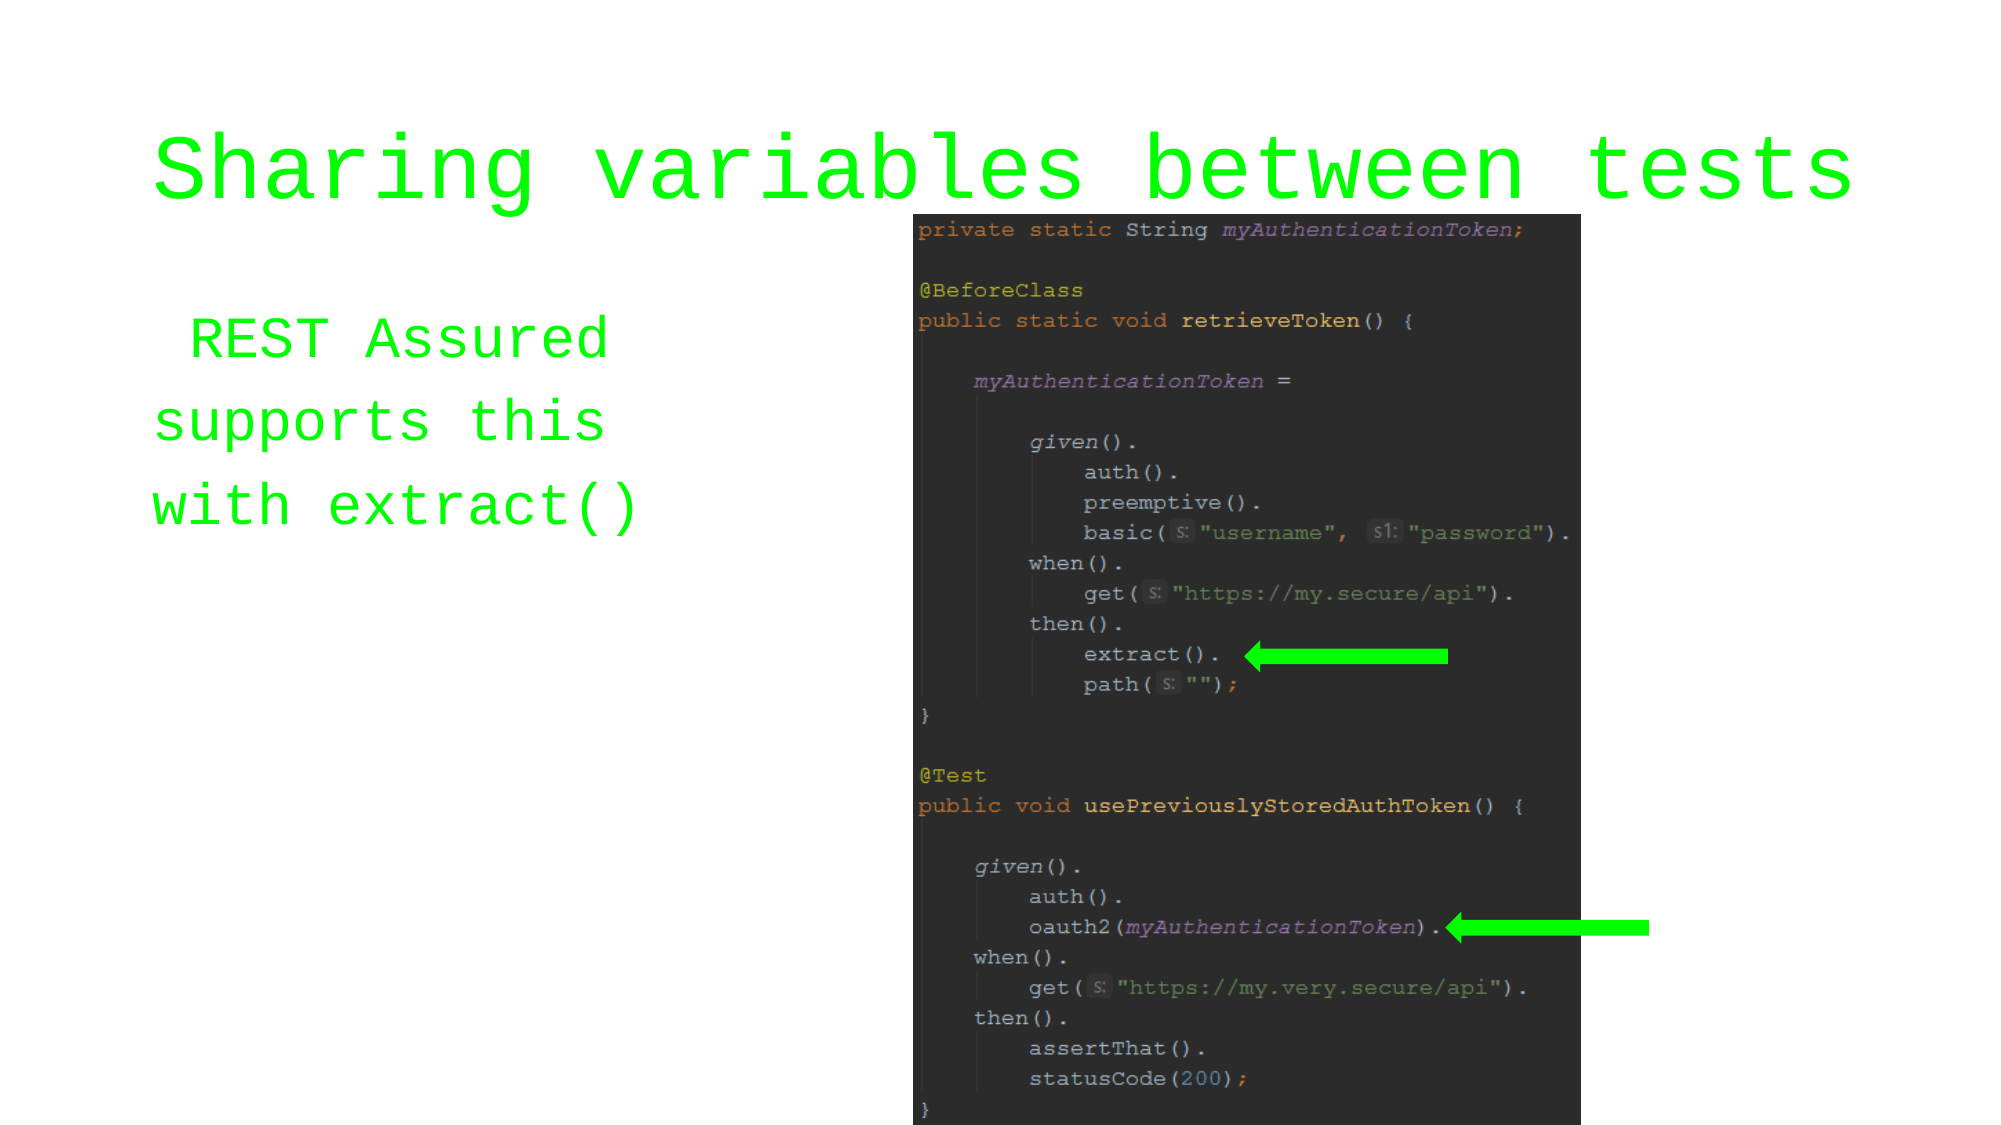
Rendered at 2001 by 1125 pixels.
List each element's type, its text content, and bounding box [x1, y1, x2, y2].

text_box [1446, 914, 1648, 942]
picture [913, 278, 1581, 299]
picture [913, 1014, 1581, 1125]
text_box [1245, 642, 1447, 670]
title Sharing variables between tests [137, 59, 1911, 278]
list REST Assured supports this with extract() [137, 299, 1863, 1014]
